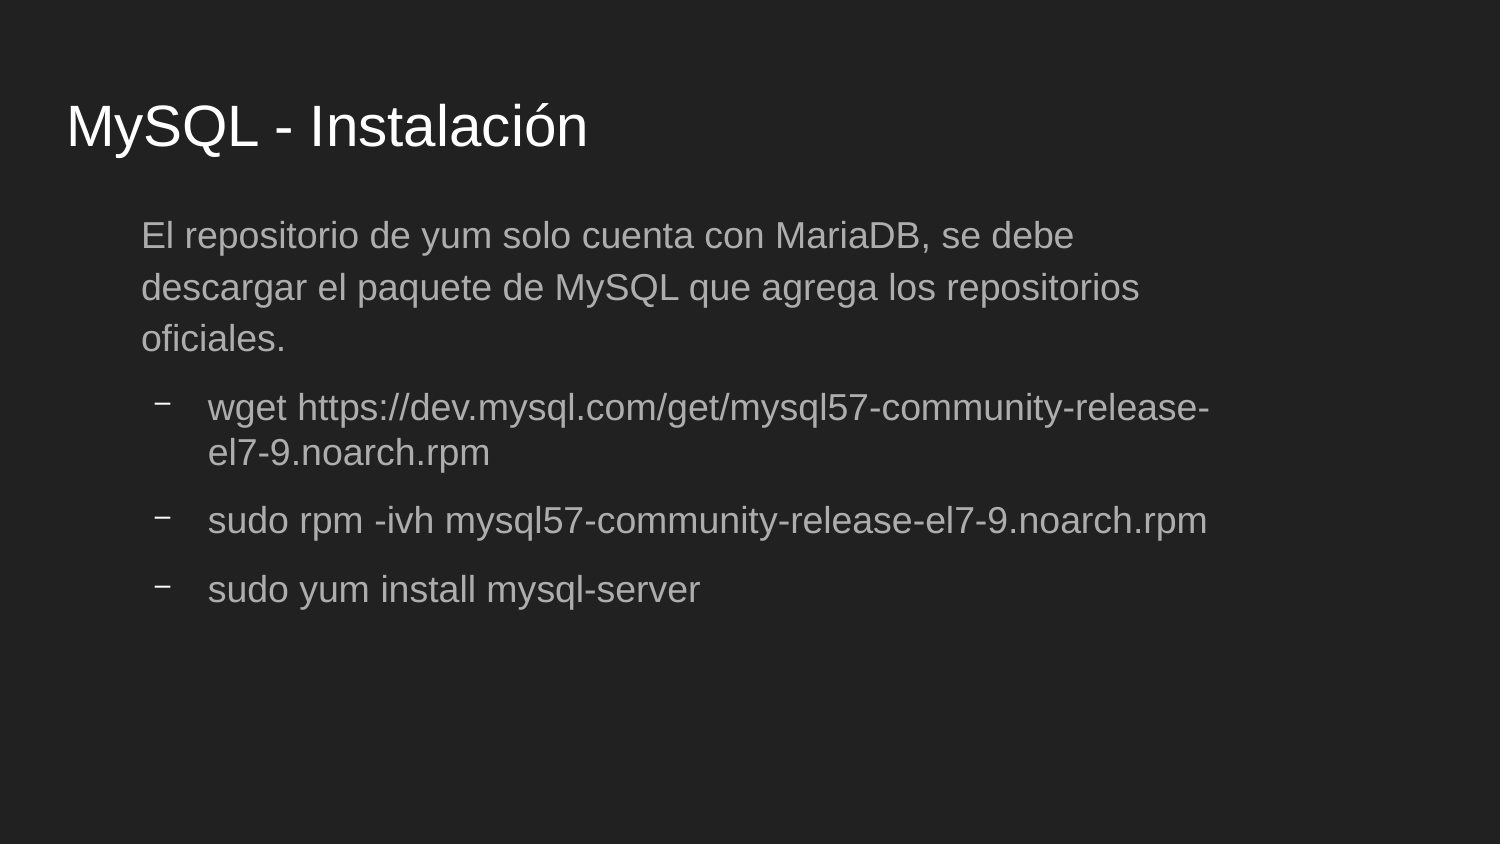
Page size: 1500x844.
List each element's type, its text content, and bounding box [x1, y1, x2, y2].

list El repositorio de yum solo cuenta con MariaDB, se debe descargar el paquete de MySQL que agrega los repositorios oficiales. wget https://dev.mysql.com/get/mysql57-community-release-el7-9.noarch.rpm sudo rpm -ivh mysql57-community-release-el7-9.noarch.rpm sudo yum install mysql-server [51, 189, 1261, 750]
title MySQL - Instalación [51, 72, 1449, 167]
